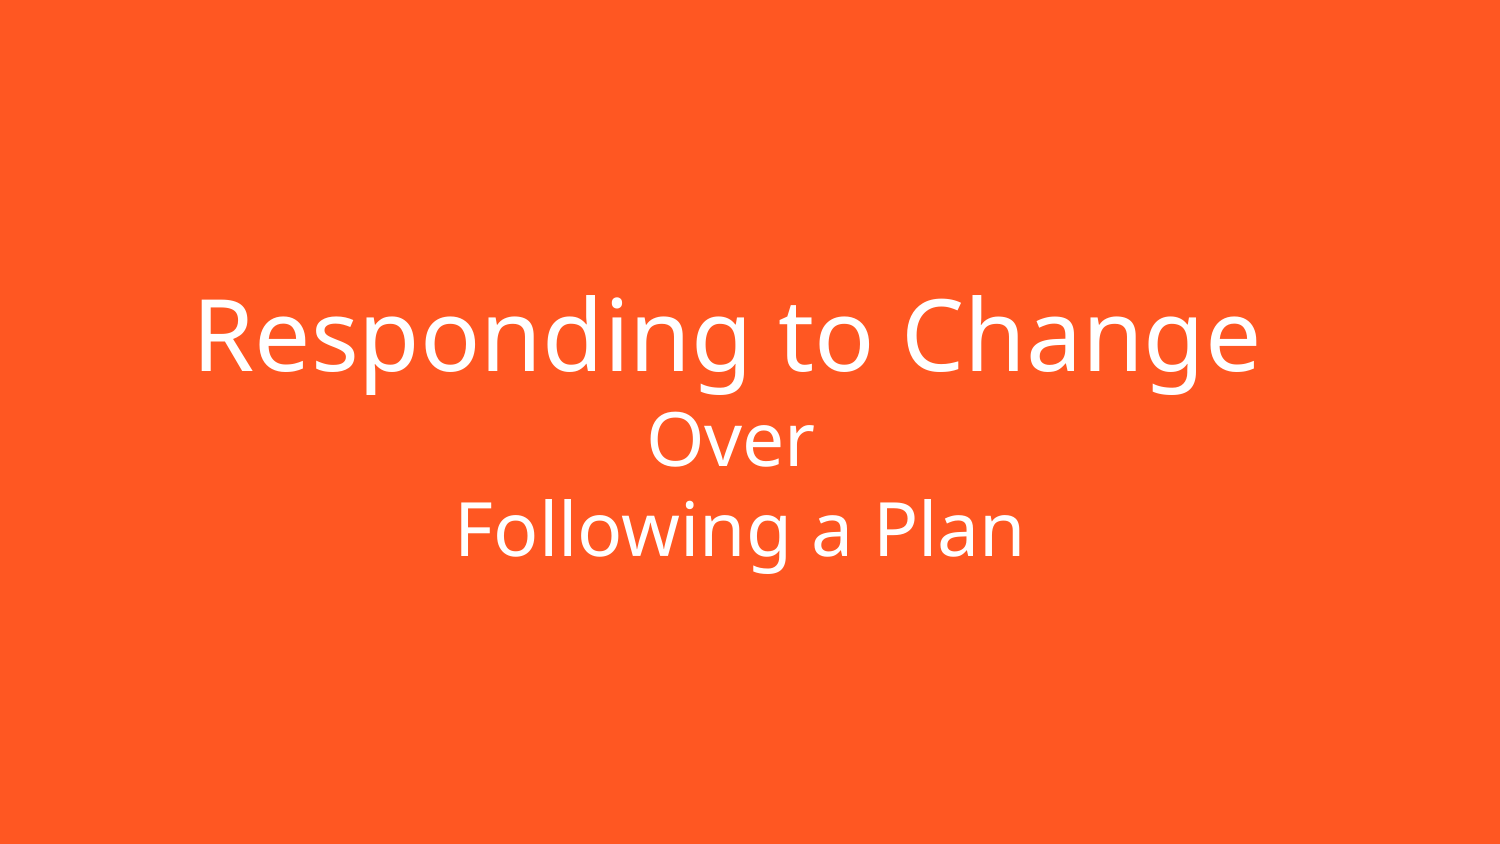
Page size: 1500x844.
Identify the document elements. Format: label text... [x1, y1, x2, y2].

title Responding to Change Over Following a Plan [80, 86, 1401, 758]
